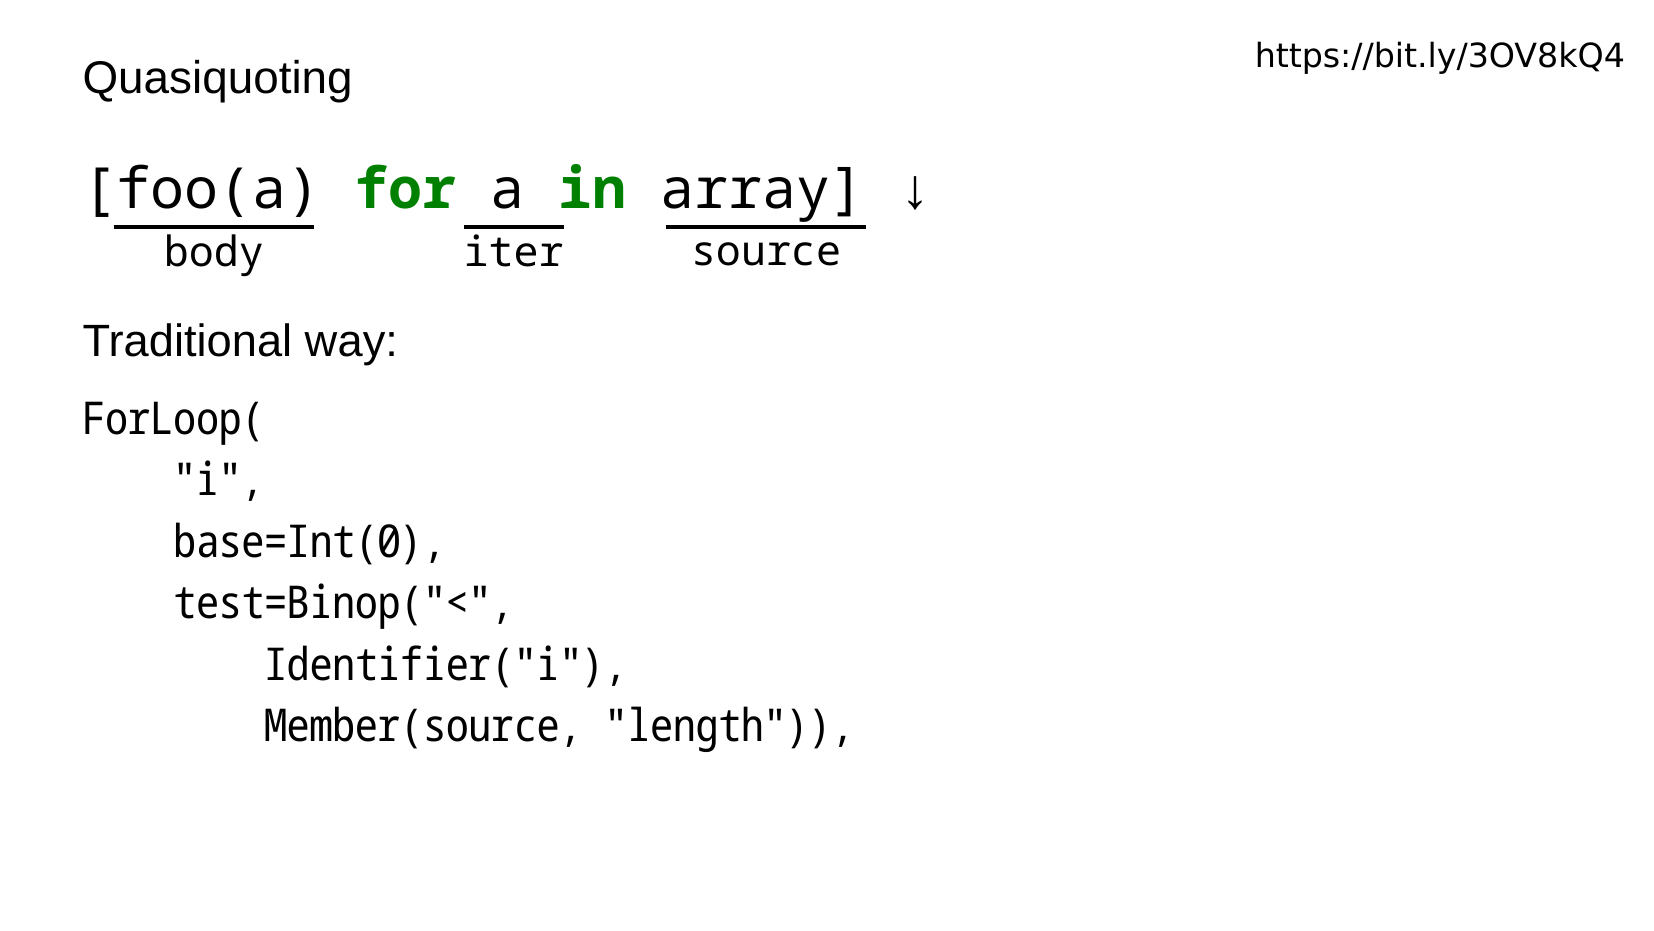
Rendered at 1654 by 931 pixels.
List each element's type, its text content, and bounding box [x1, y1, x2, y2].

text_box iter [463, 221, 592, 336]
text_box body [113, 221, 410, 295]
title Quasiquoting [82, 37, 1571, 119]
list [foo(a) for a in array] ↓ Traditional way: ForLoop( "i", base=Int(0), test=Binop("<", Identifier("i"), Member(source, "length")), [82, 147, 1571, 758]
text_box source [666, 220, 964, 290]
